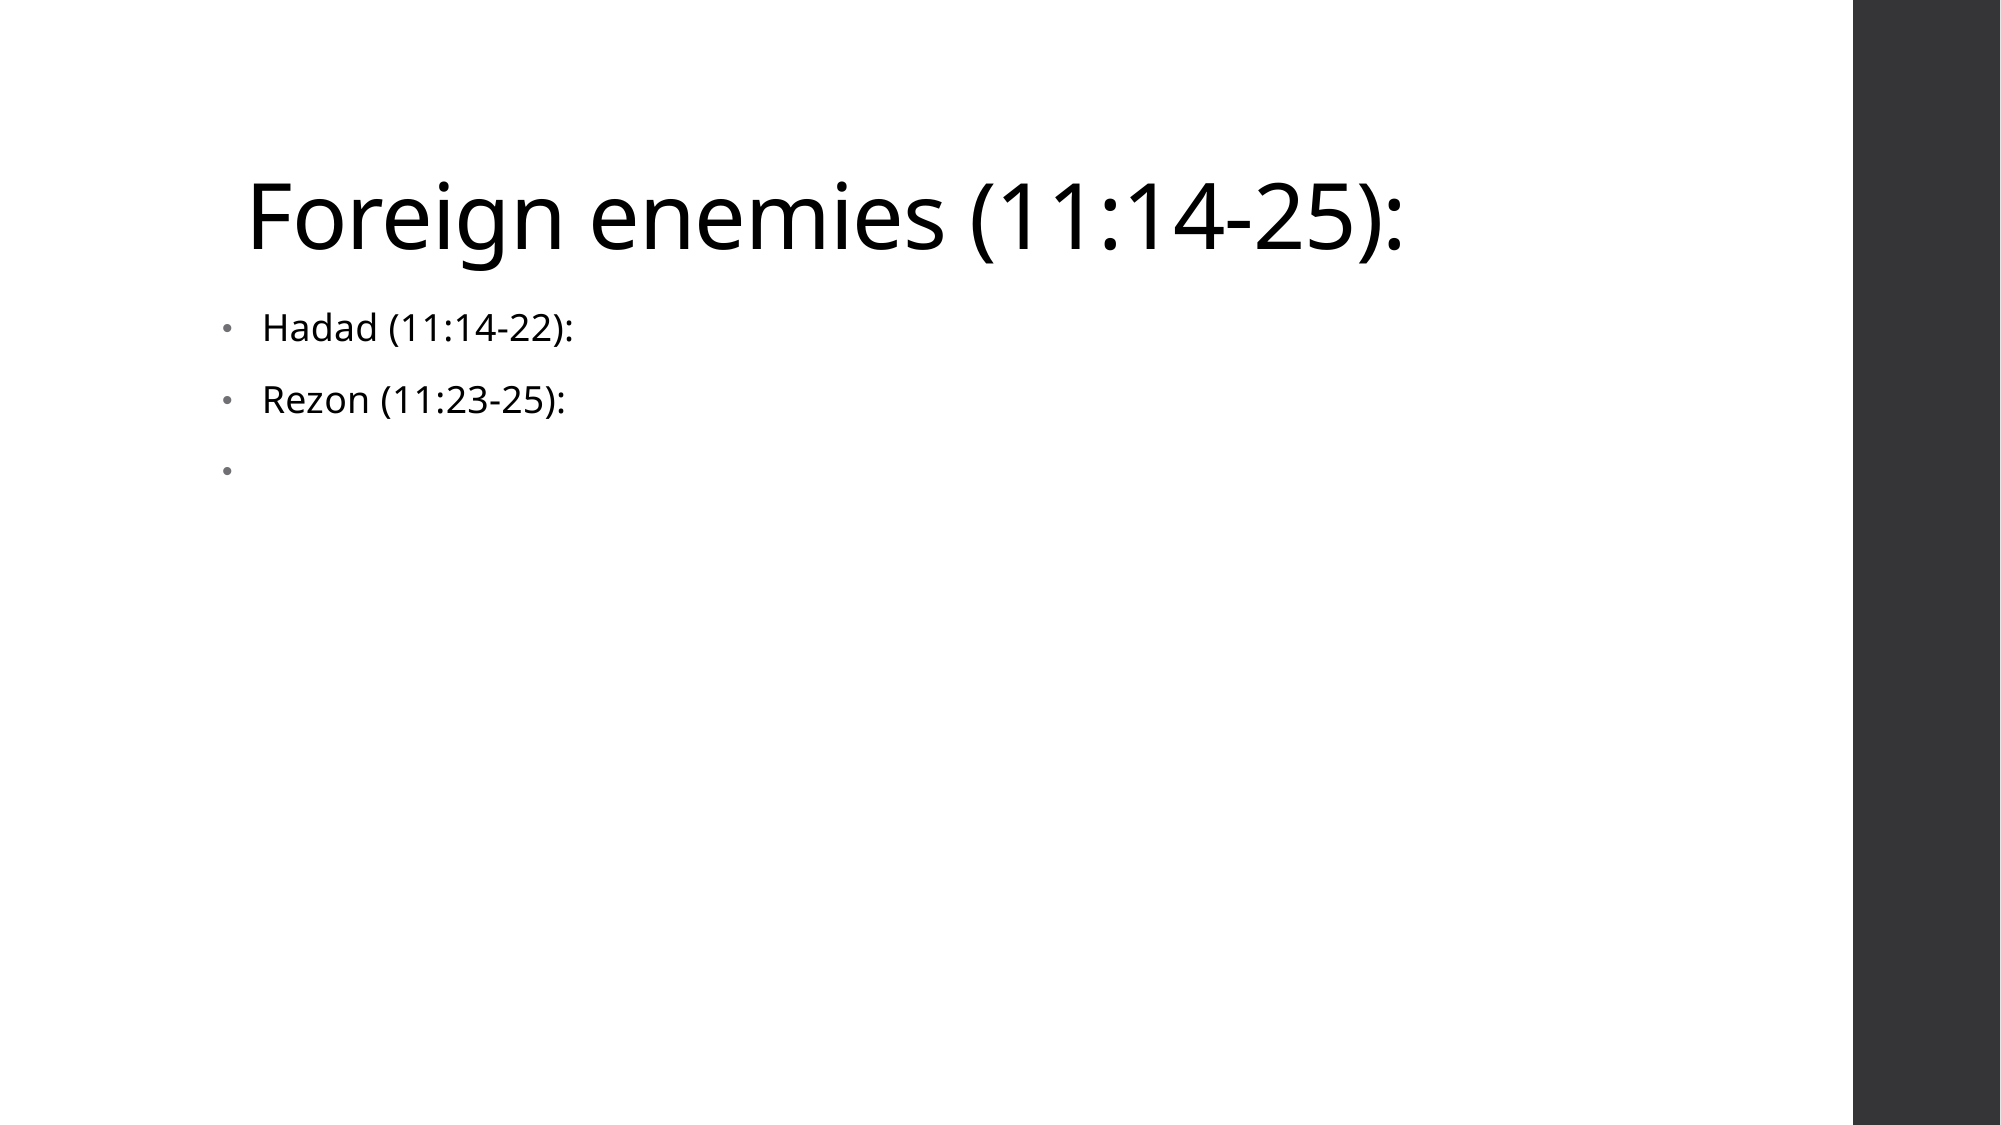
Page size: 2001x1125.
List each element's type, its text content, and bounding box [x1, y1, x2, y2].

list Hadad (11:14-22): Rezon (11:23-25): [206, 299, 1617, 1014]
title Foreign enemies (11:14-25): [206, 60, 1797, 278]
